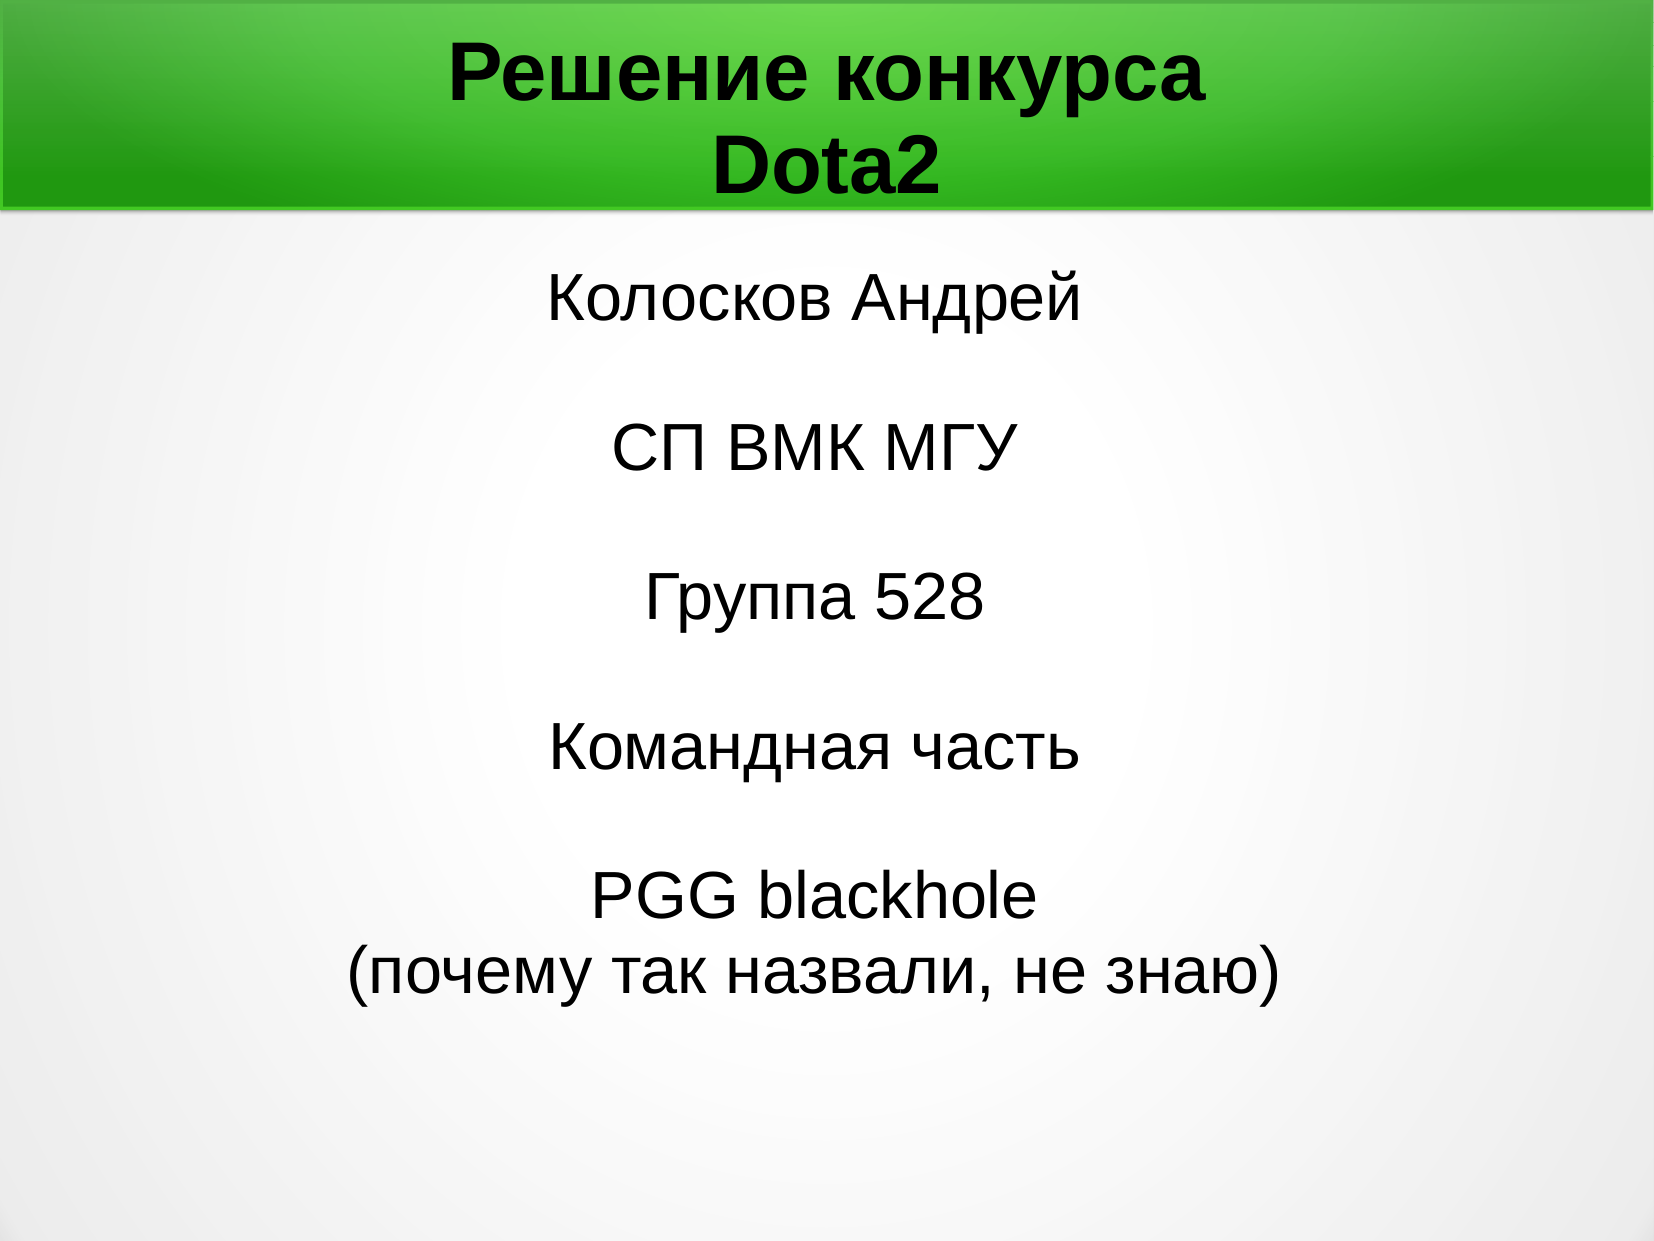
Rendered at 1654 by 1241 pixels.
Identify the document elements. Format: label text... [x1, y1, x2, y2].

title Решение конкурса Dota2 [82, 24, 1571, 212]
subtitle Колосков Андрей СП ВМК МГУ Группа 528 Командная часть PGG blackhole (почему так назвали, не знаю) [70, 260, 1560, 1158]
